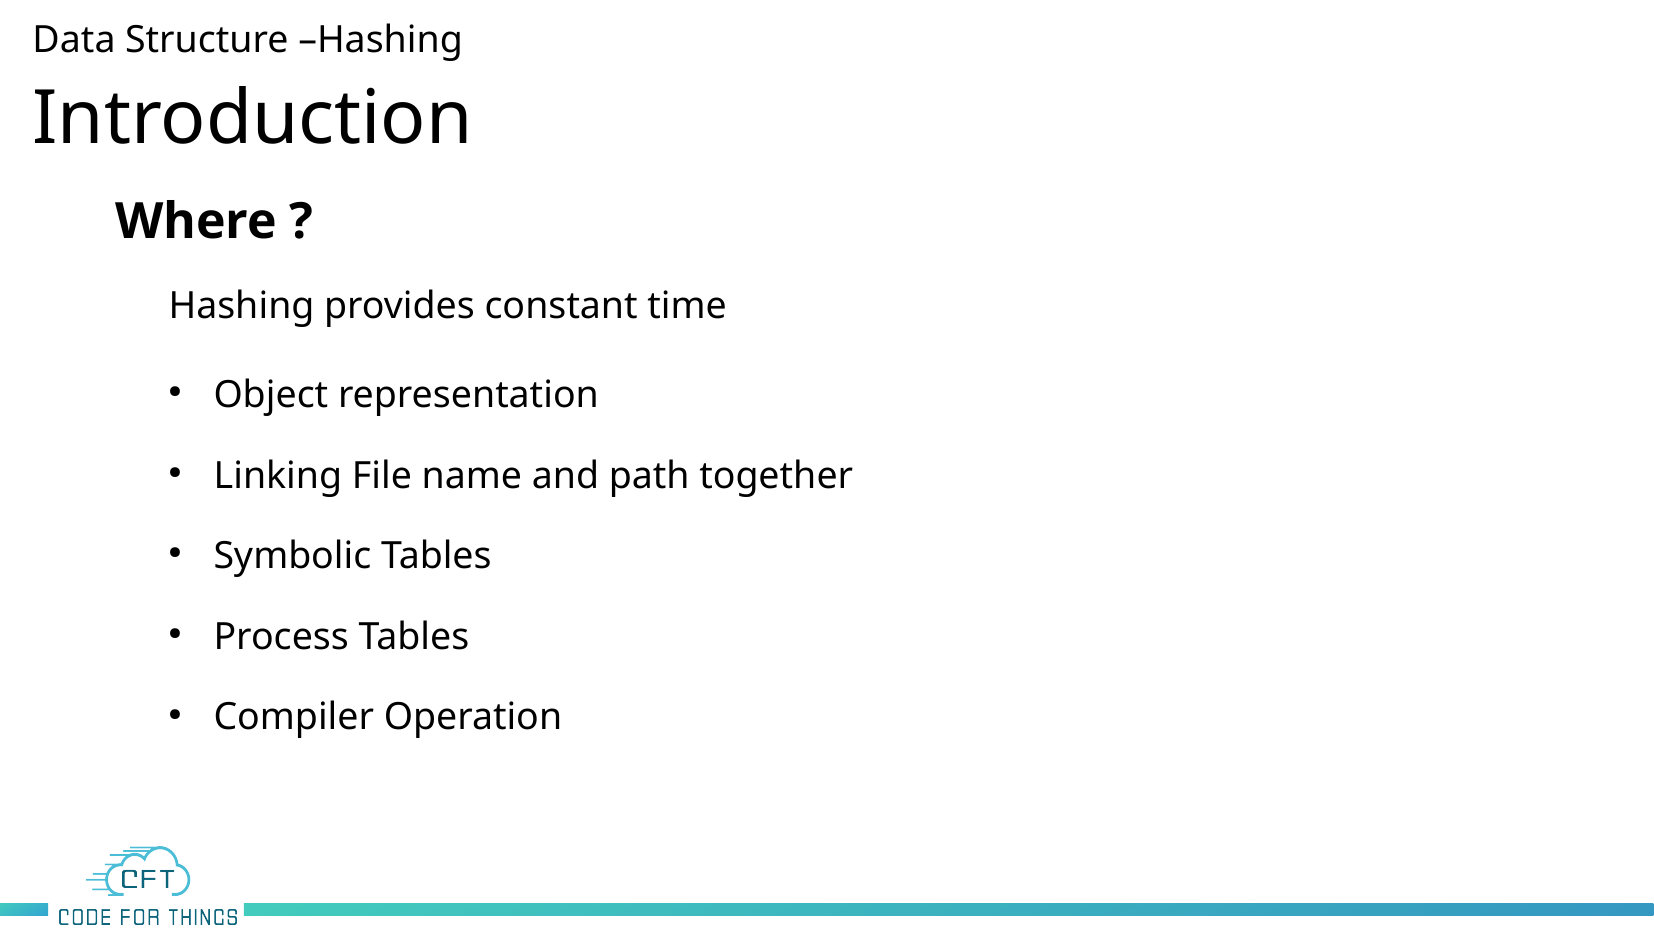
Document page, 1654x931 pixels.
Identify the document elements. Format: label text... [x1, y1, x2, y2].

title Data Structure –Hashing Introduction [32, 12, 1184, 166]
text_box Where ? [100, 177, 449, 251]
text_box Object representation Linking File name and path together Symbolic Tables Process Tables Compiler Operation [153, 360, 981, 784]
picture [59, 846, 237, 925]
text_box Hashing provides constant time [153, 271, 798, 331]
